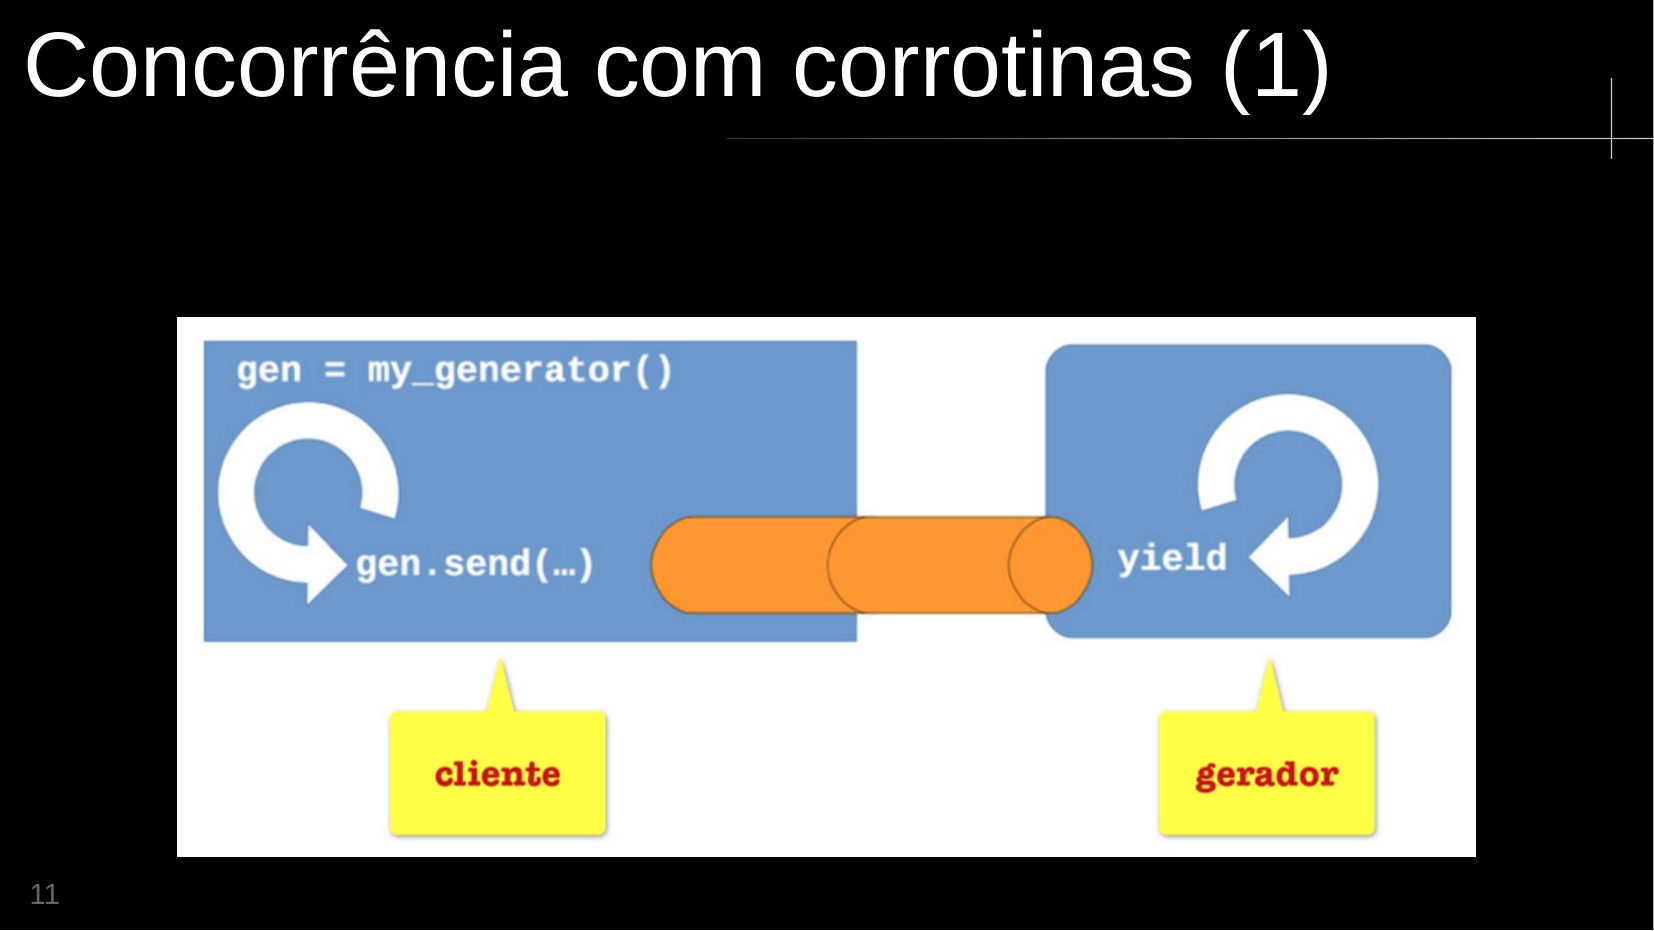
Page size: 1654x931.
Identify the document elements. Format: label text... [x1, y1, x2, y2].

title Concorrência com corrotinas (1) [23, 11, 1589, 119]
picture [177, 317, 1476, 857]
